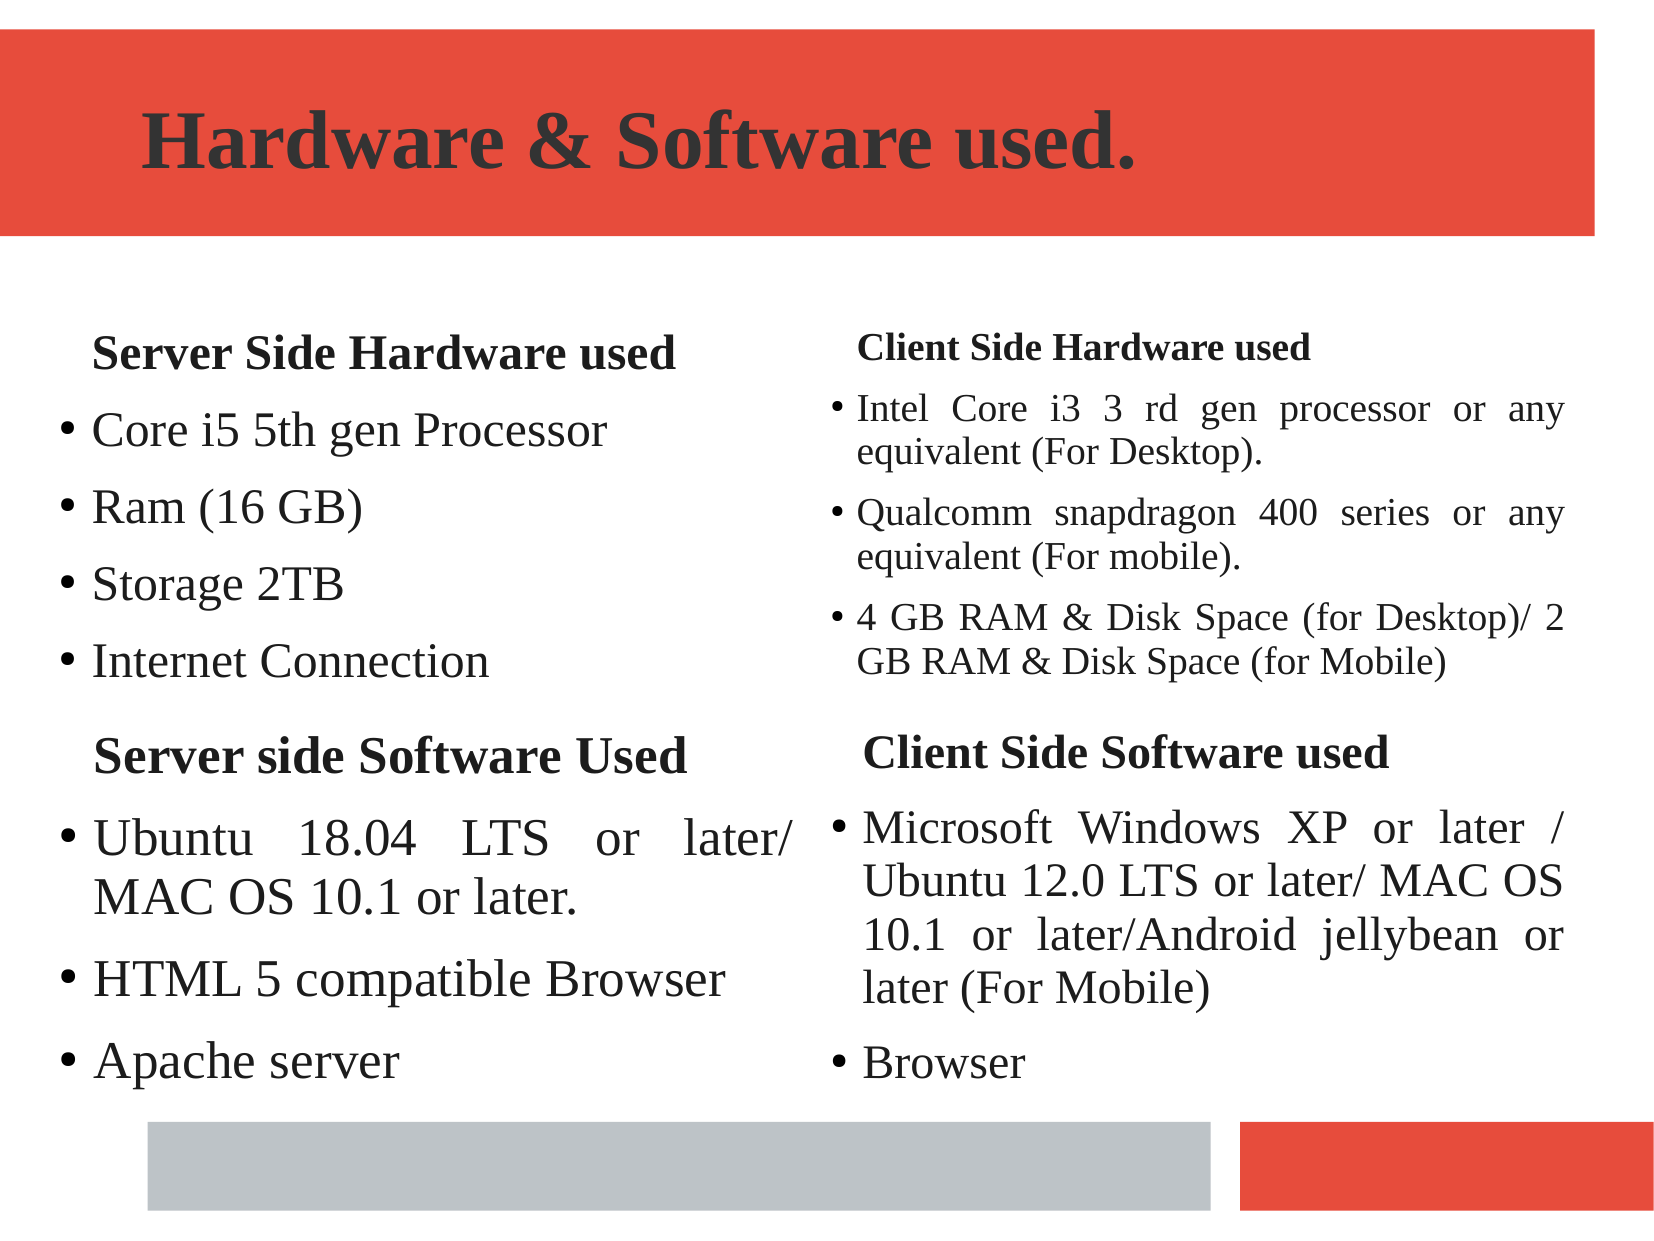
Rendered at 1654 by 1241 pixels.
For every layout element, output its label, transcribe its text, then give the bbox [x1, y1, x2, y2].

text_box Hardware & Software used. [141, 28, 1595, 243]
list Server side Software Used Ubuntu 18.04 LTS or later/ MAC OS 10.1 or later. HTML 5 compatible Browser Apache server [59, 725, 794, 1092]
list Server Side Hardware used Core i5 5th gen Processor Ram (16 GB) Storage 2TB Internet Connection [59, 324, 794, 691]
list Client Side Software used Microsoft Windows XP or later / Ubuntu 12.0 LTS or later/ MAC OS 10.1 or later/Android jellybean or later (For Mobile) Browser [830, 725, 1566, 1092]
list Client Side Hardware used Intel Core i3 3 rd gen processor or any equivalent (For Desktop). Qualcomm snapdragon 400 series or any equivalent (For mobile). 4 GB RAM & Disk Space (for Desktop)/ 2 GB RAM & Disk Space (for Mobile) [830, 324, 1566, 691]
